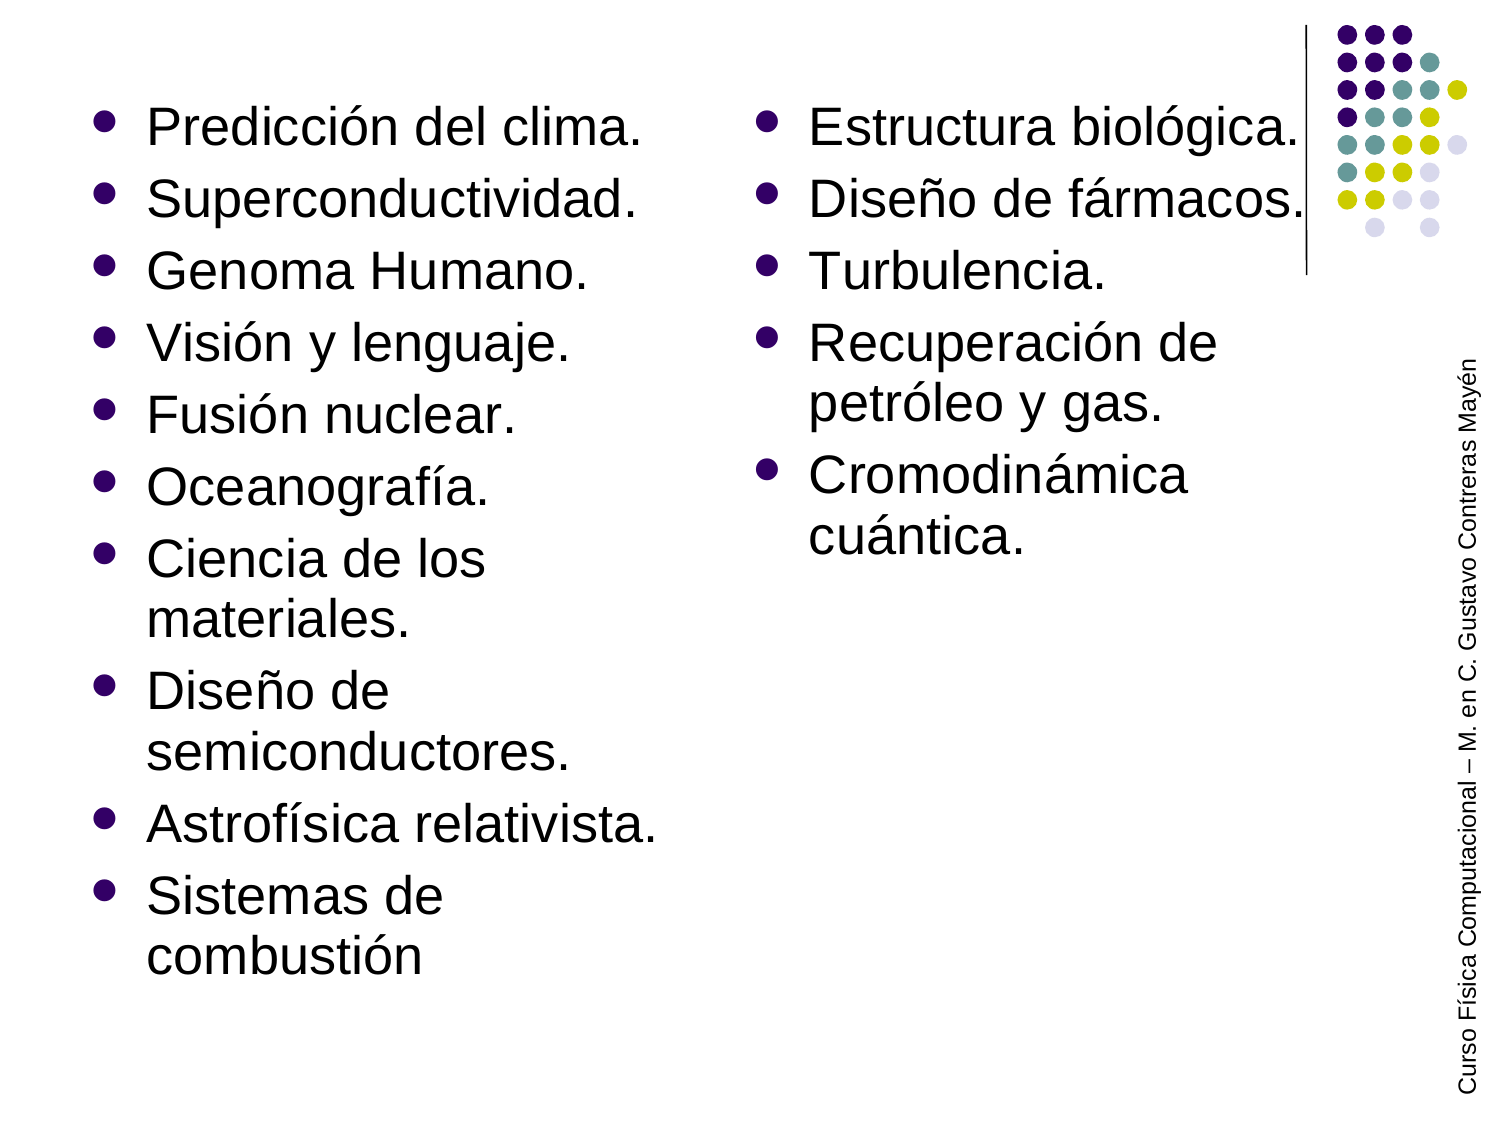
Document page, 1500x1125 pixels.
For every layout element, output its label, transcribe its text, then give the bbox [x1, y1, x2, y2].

list Estructura biológica. Diseño de fármacos. Turbulencia. Recuperación de petróleo y gas. Cromodinámica cuántica. [738, 88, 1401, 813]
list Predicción del clima. Superconductividad. Genoma Humano. Visión y lenguaje. Fusión nuclear. Oceanografía. Ciencia de los materiales. Diseño de semiconductores. Astrofísica relativista. Sistemas de combustión [75, 88, 739, 995]
title [74, 27, 1313, 240]
